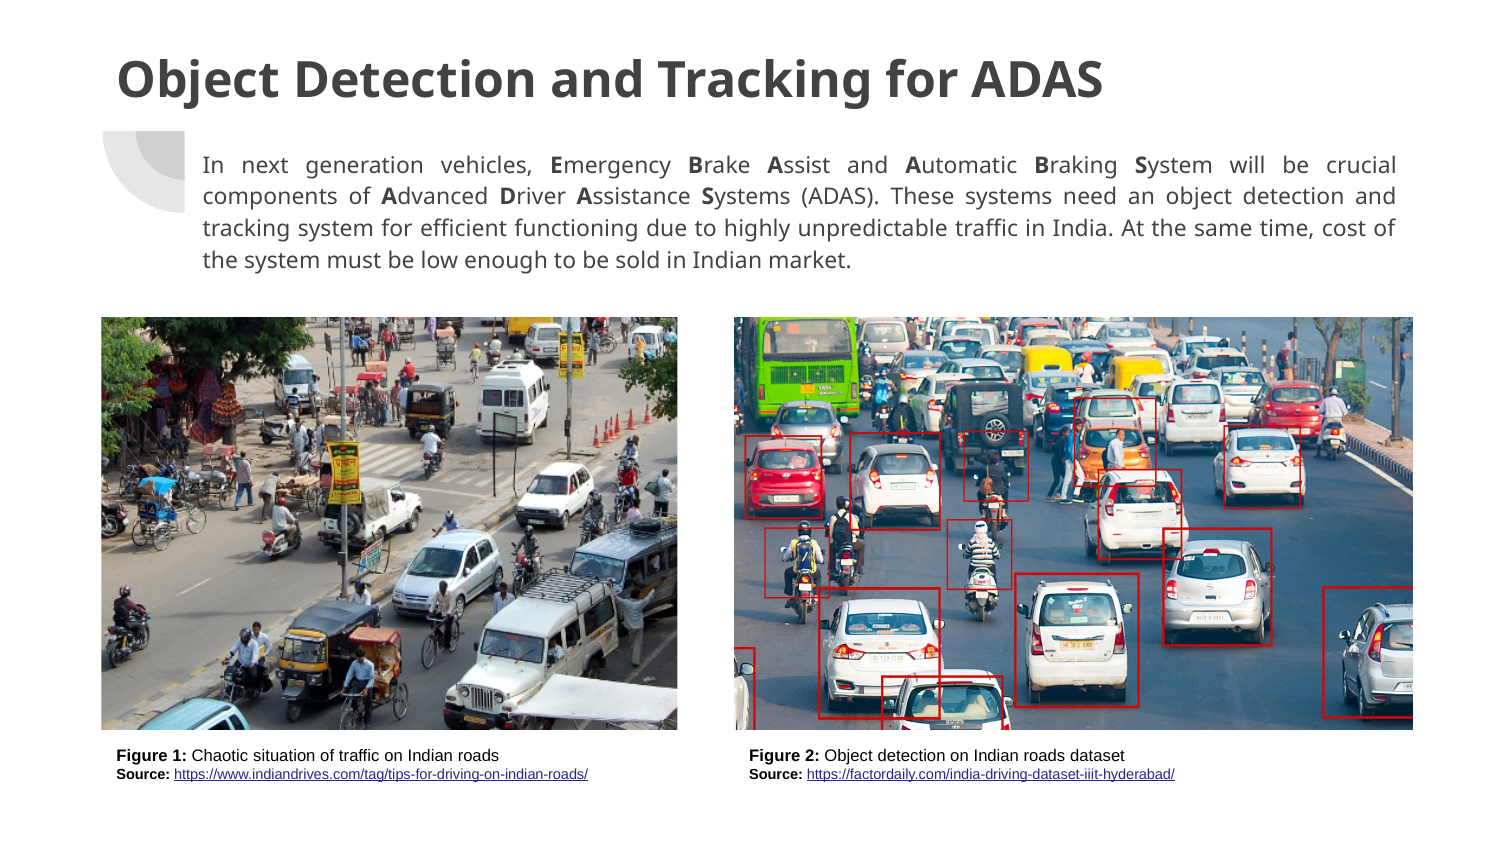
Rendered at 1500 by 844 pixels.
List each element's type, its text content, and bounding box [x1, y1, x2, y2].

title Object Detection and Tracking for ADAS [101, 32, 1413, 132]
picture [734, 317, 1413, 730]
text_box Figure 1: Chaotic situation of traffic on Indian roads Source: https://www.indiandrives.com/tag/tips-for-driving-on-indian-roads/ [101, 729, 647, 783]
list In next generation vehicles, Emergency Brake Assist and Automatic Braking System will be crucial components of Advanced Driver Assistance Systems (ADAS). These systems need an object detection and tracking system for efficient functioning due to highly unpredictable traffic in India. At the same time, cost of the system must be low enough to be sold in Indian market. [187, 131, 1413, 288]
text_box Figure 2: Object detection on Indian roads dataset Source: https://factordaily.com/india-driving-dataset-iiit-hyderabad/ [734, 729, 1280, 783]
picture [101, 317, 678, 730]
